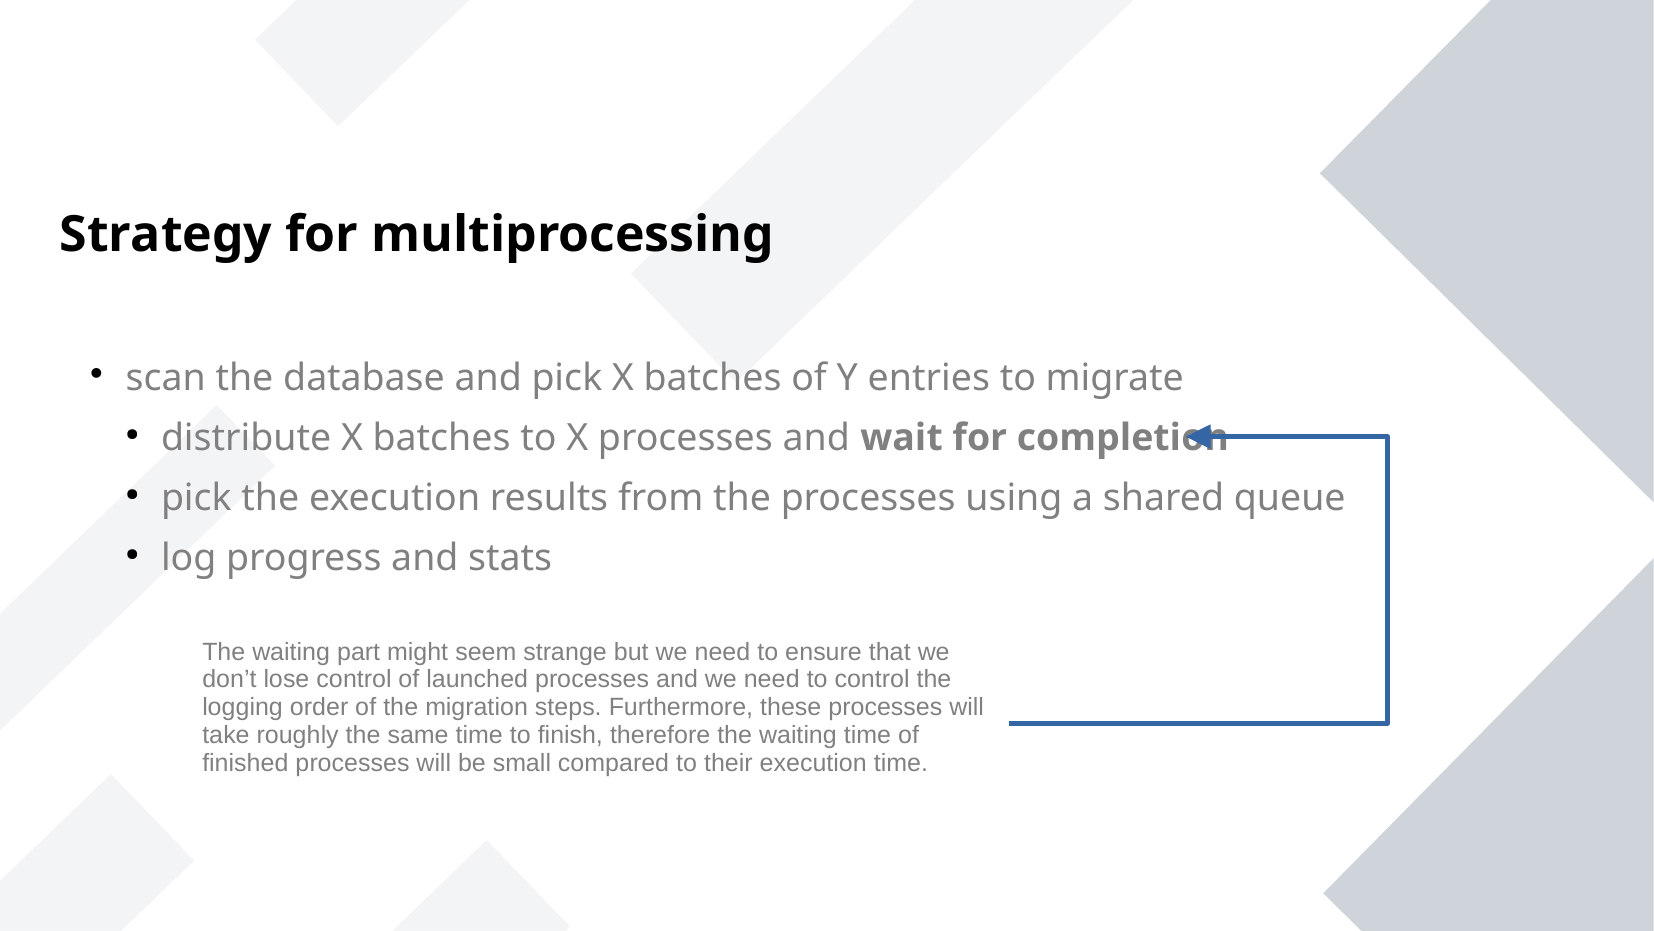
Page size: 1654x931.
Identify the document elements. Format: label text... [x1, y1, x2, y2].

text_box The waiting part might seem strange but we need to ensure that we don’t lose control of launched processes and we need to control the logging order of the migration steps. Furthermore, these processes will take roughly the same time to finish, therefore the waiting time of finished processes will be small compared to their execution time. [187, 629, 1009, 818]
text_box scan the database and pick X batches of Y entries to migrate distribute X batches to X processes and wait for completion pick the execution results from the processes using a shared queue log progress and stats [75, 285, 1426, 863]
text_box Strategy for multiprocessing [44, 193, 1013, 301]
